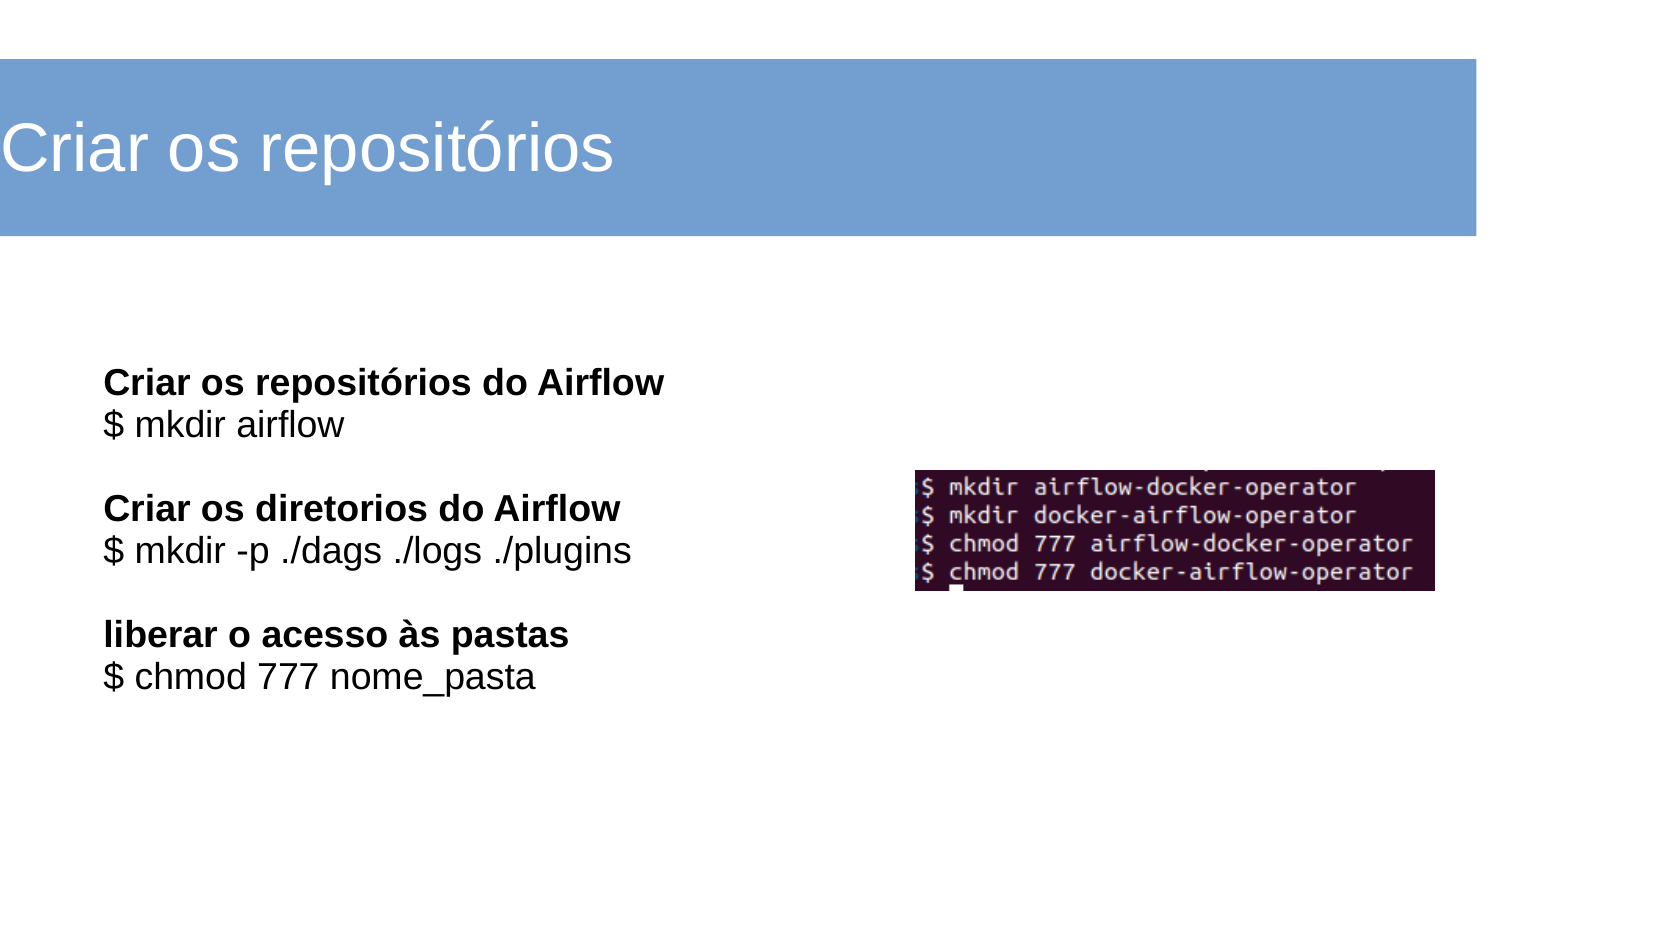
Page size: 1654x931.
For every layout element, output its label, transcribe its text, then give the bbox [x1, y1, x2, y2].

picture [915, 470, 1435, 591]
title Criar os repositórios [0, 59, 1477, 237]
text_box Criar os repositórios do Airflow $ mkdir airflow Criar os diretorios do Airflow $ mkdir -p ./dags ./logs ./plugins liberar o acesso às pastas $ chmod 777 nome_pasta [88, 354, 739, 748]
